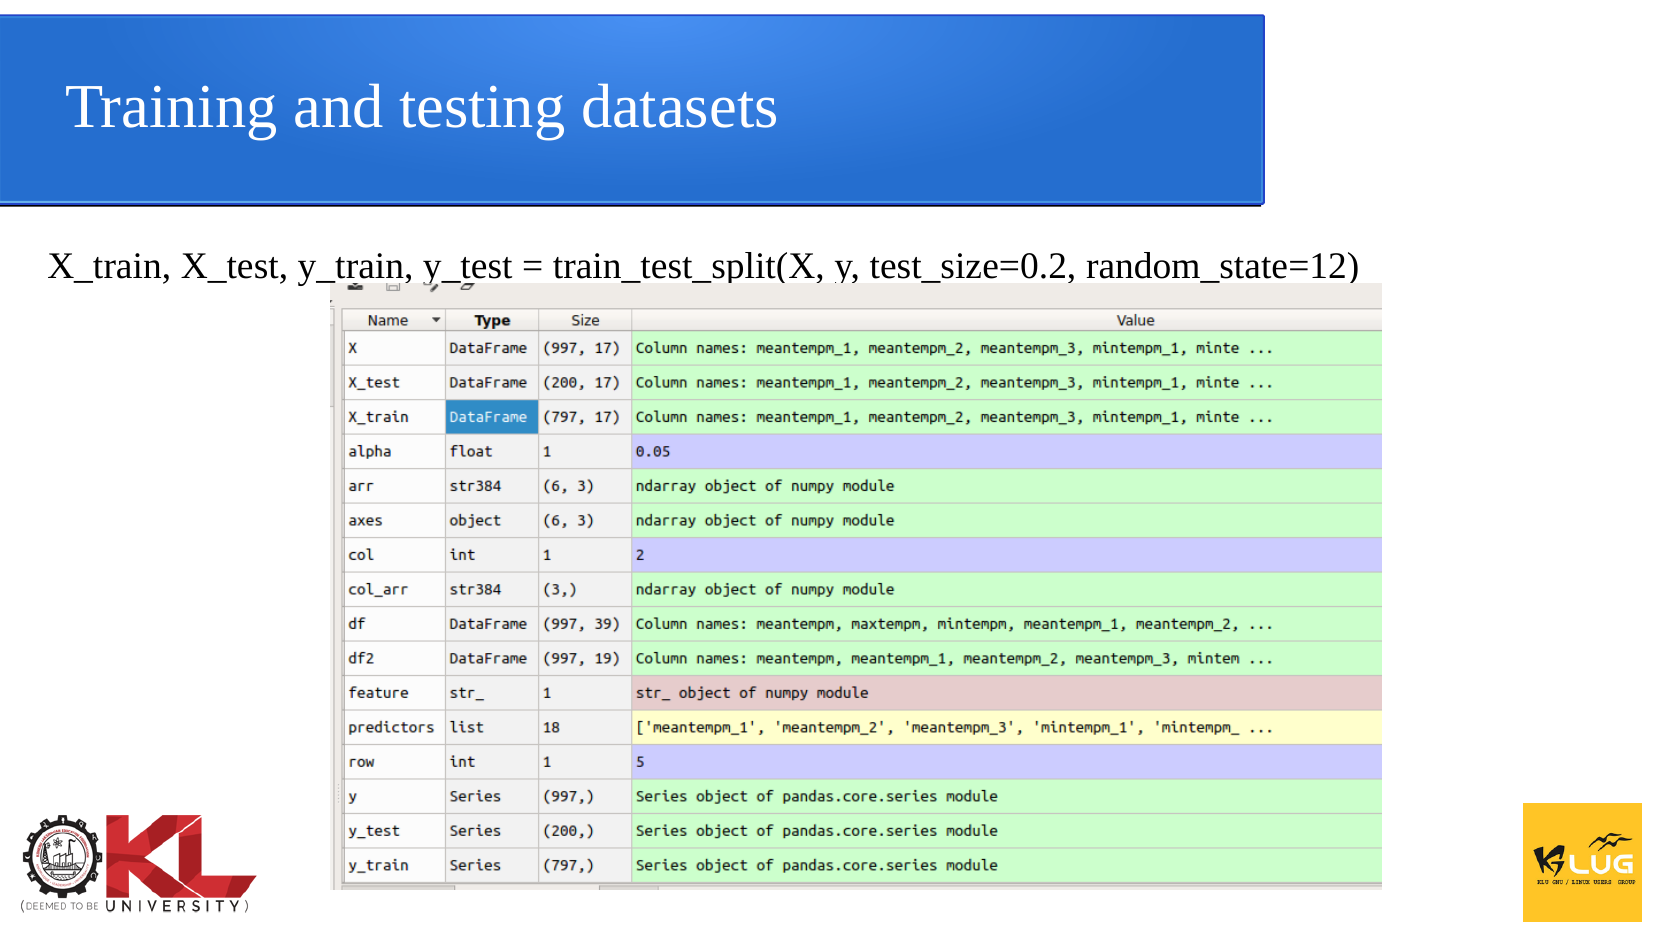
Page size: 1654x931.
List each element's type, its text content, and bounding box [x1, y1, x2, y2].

picture [10, 803, 260, 922]
title Training and testing datasets [64, 11, 1217, 166]
list X_train, X_test, y_train, y_test = train_test_split(X, y, test_size=0.2, random_state=12) [47, 224, 1536, 764]
picture [1523, 803, 1642, 922]
picture [330, 283, 1382, 891]
